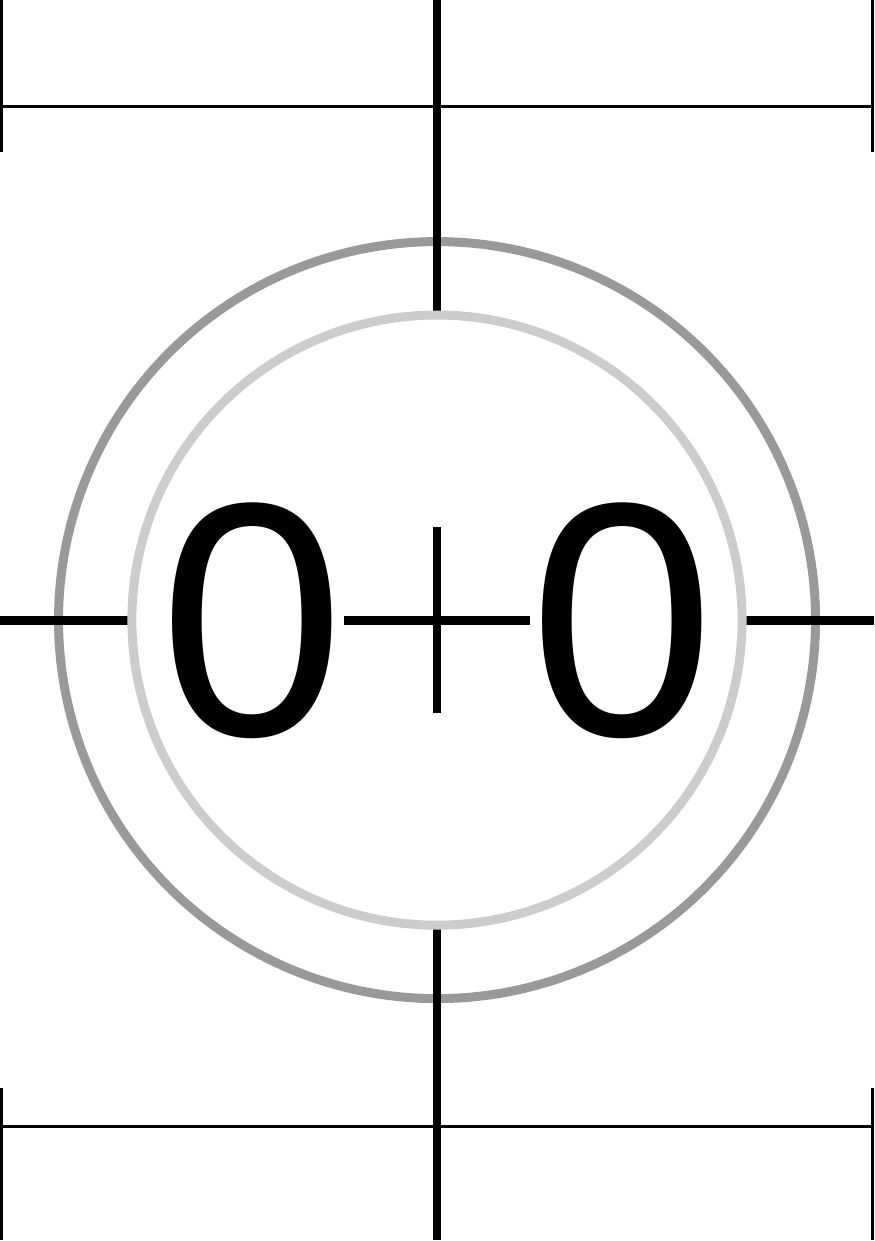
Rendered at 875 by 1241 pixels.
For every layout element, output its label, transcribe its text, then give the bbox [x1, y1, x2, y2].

text_box 0 0 [58, 426, 816, 814]
text_box [112, 241, 762, 426]
text_box [111, 814, 763, 999]
